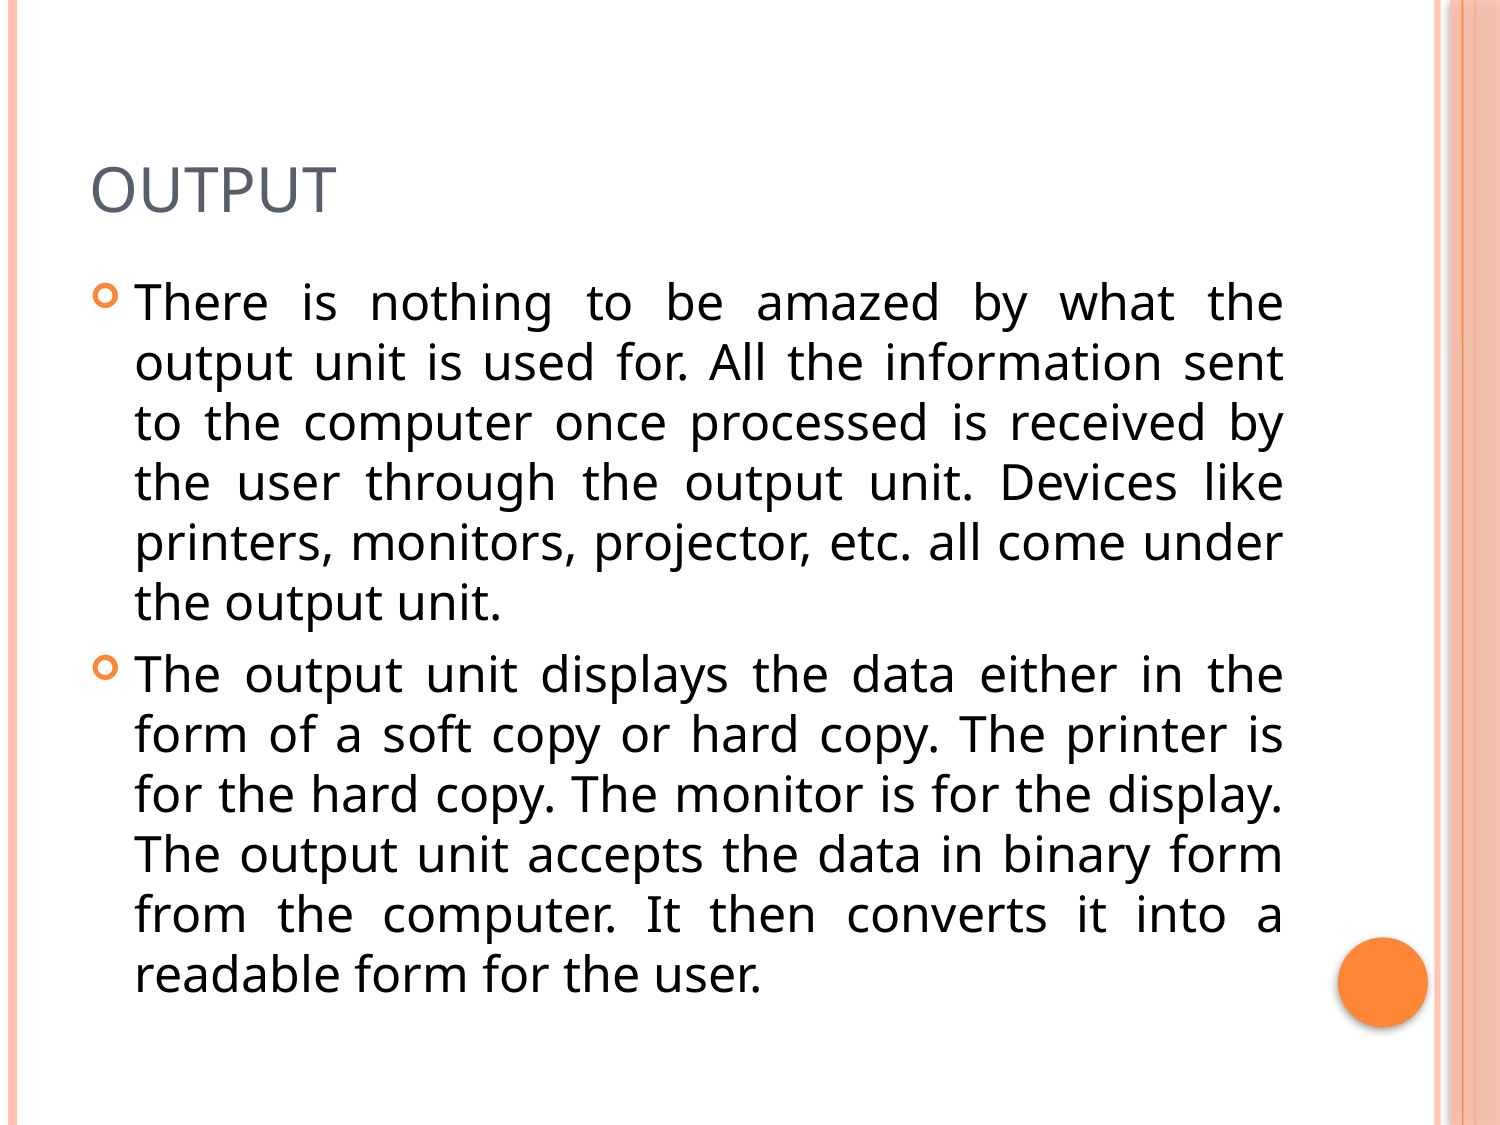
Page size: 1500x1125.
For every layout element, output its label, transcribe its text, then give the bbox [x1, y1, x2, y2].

list There is nothing to be amazed by what the output unit is used for. All the information sent to the computer once processed is received by the user through the output unit. Devices like printers, monitors, projector, etc. all come under the output unit. The output unit displays the data either in the form of a soft copy or hard copy. The printer is for the hard copy. The monitor is for the display. The output unit accepts the data in binary form from the computer. It then converts it into a readable form for the user. [75, 262, 1300, 1062]
title Output [75, 45, 1300, 233]
